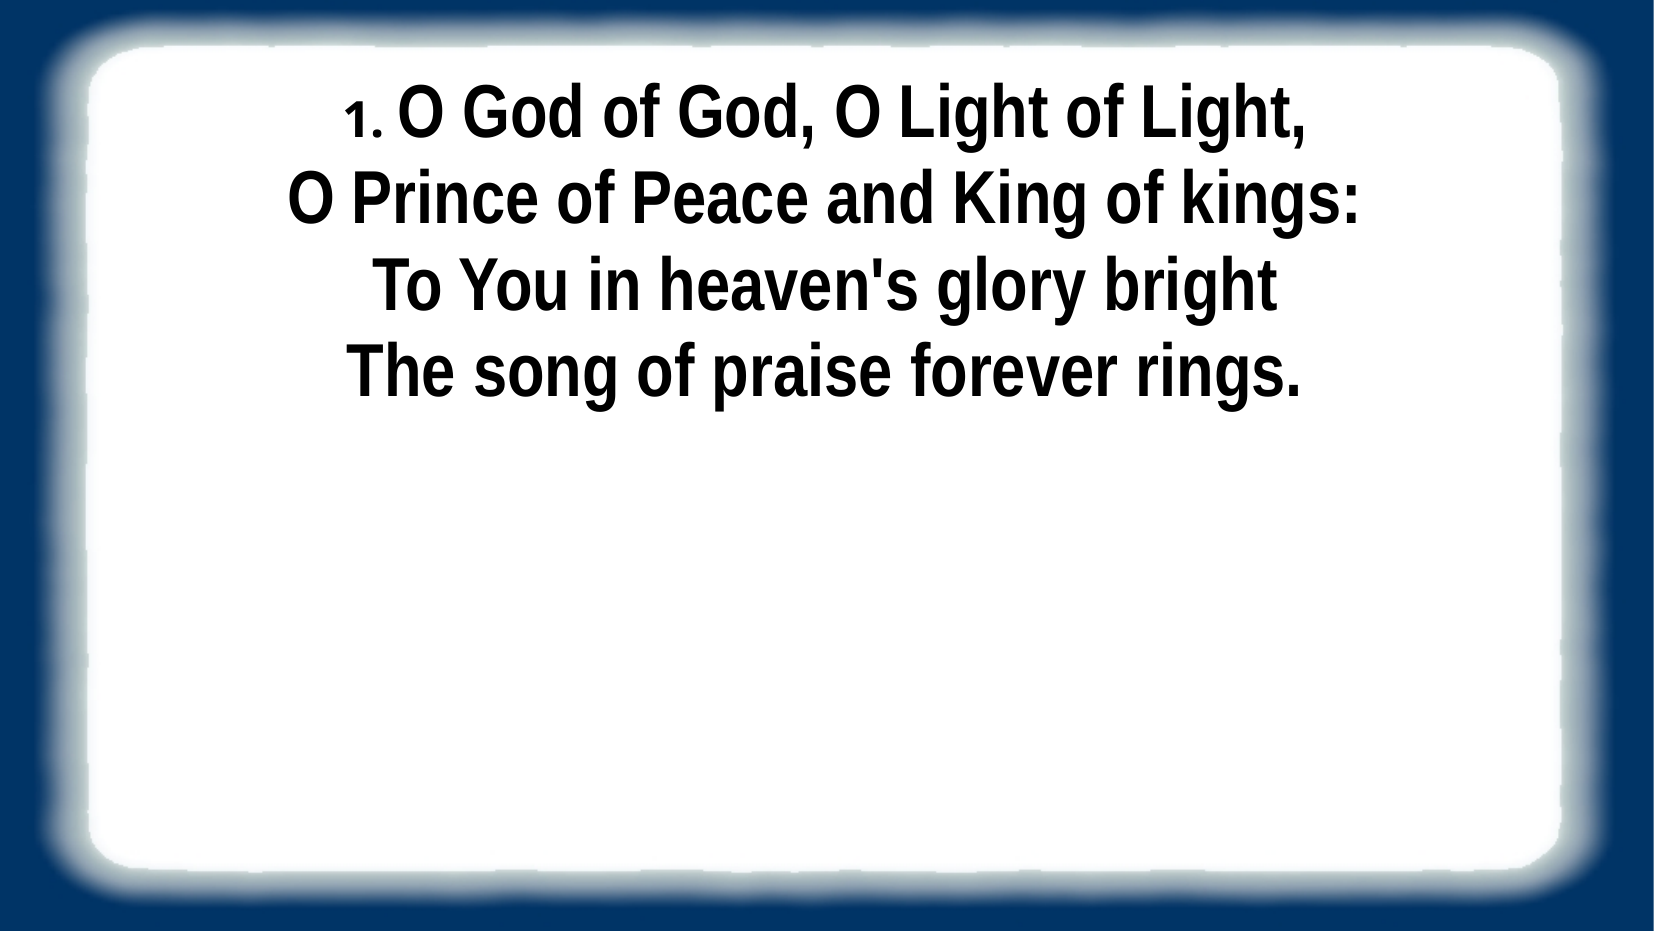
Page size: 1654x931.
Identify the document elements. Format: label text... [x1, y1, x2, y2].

text_box 1. O God of God, O Light of Light, O Prince of Peace and King of kings: To You in heaven's glory bright The song of praise forever rings. [135, 60, 1516, 420]
picture [0, 0, 1654, 931]
